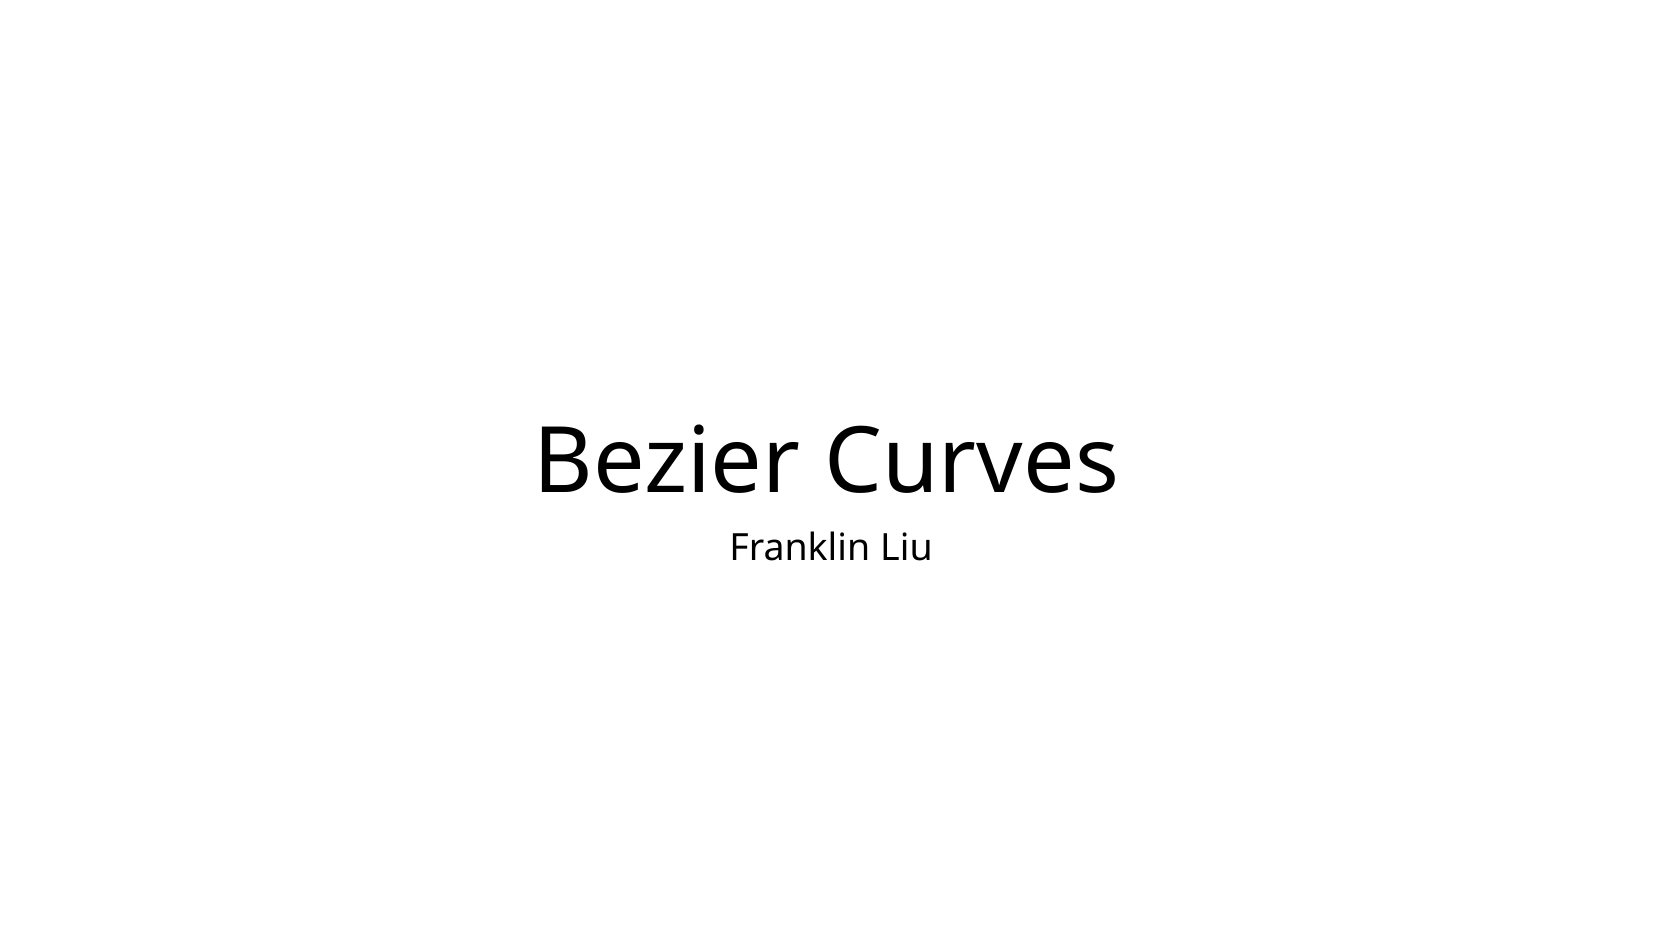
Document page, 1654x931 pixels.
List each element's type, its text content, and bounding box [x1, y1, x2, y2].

title Bezier Curves [82, 379, 1571, 535]
text_box Franklin Liu [714, 513, 941, 576]
